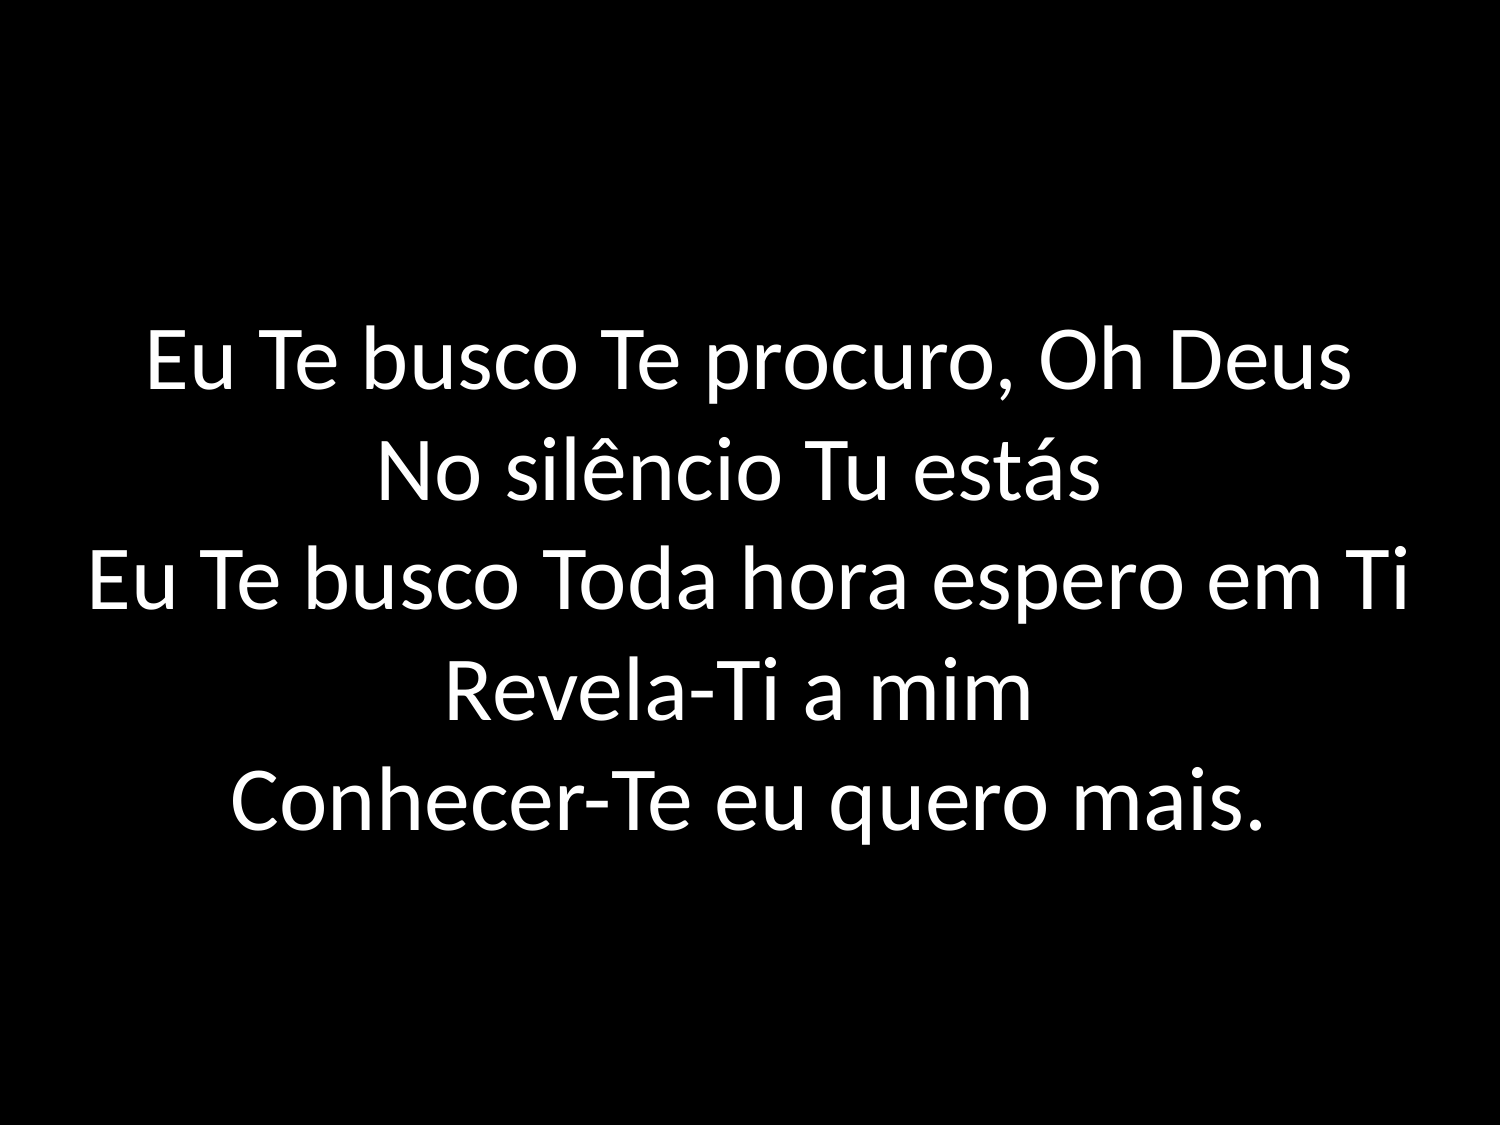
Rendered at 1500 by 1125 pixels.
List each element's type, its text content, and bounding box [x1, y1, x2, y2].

title Eu Te busco Te procuro, Oh Deus No silêncio Tu estás Eu Te busco Toda hora espero em Ti Revela-Ti a mim Conhecer-Te eu quero mais. [46, 45, 1454, 1102]
